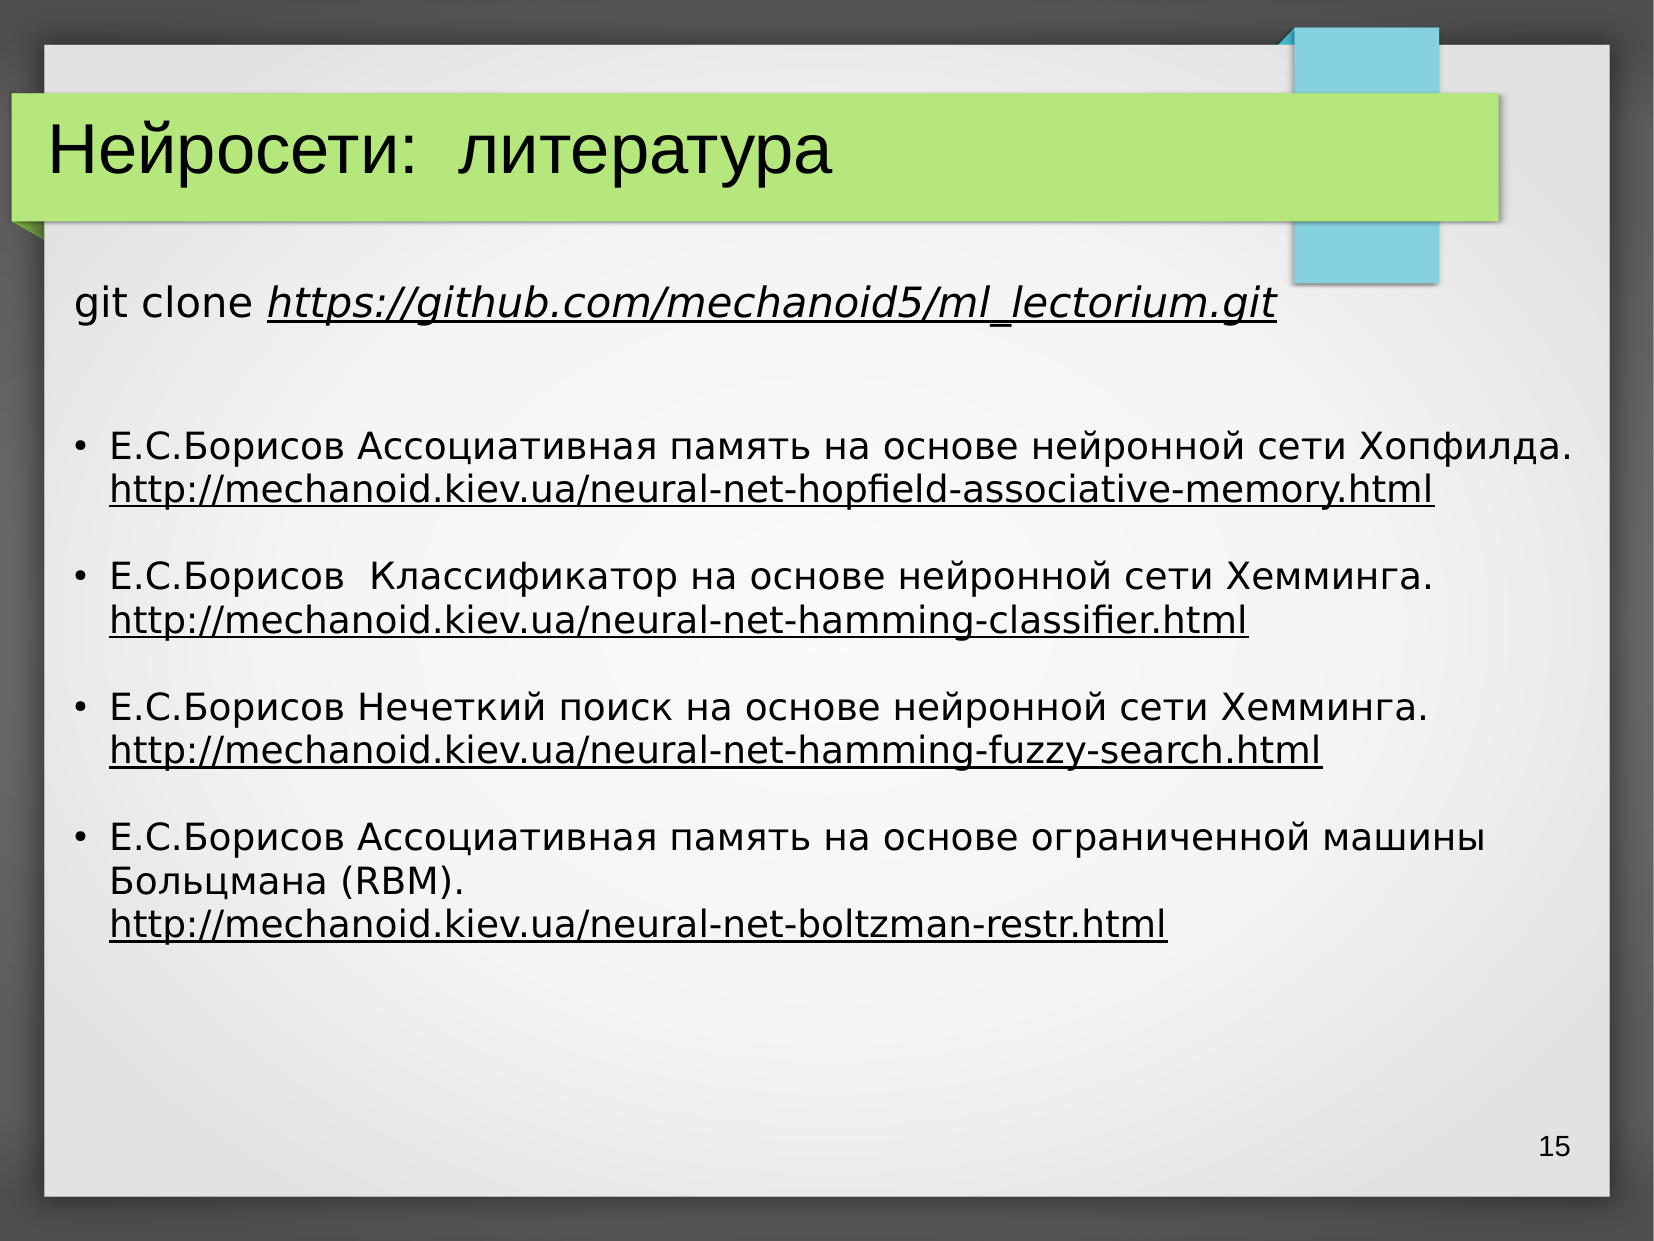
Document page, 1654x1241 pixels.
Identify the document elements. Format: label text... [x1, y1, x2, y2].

text_box git clone https://github.com/mechanoid5/ml_lectorium.git Е.С.Борисов Ассоциативная память на основе нейронной сети Хопфилда. http://mechanoid.kiev.ua/neural-net-hopfield-associative-memory.html Е.С.Борисов Классификатор на основе нейронной сети Хемминга. http://mechanoid.kiev.ua/neural-net-hamming-classifier.html Е.С.Борисов Нечеткий поиск на основе нейронной сети Хемминга. http://mechanoid.kiev.ua/neural-net-hamming-fuzzy-search.html Е.С.Борисов Ассоциативная память на основе ограниченной машины Больцмана (RBM). http://mechanoid.kiev.ua/neural-net-boltzman-restr.html [59, 271, 1607, 1042]
title Нейросети: литература [47, 96, 1536, 201]
picture [0, 0, 1654, 1241]
